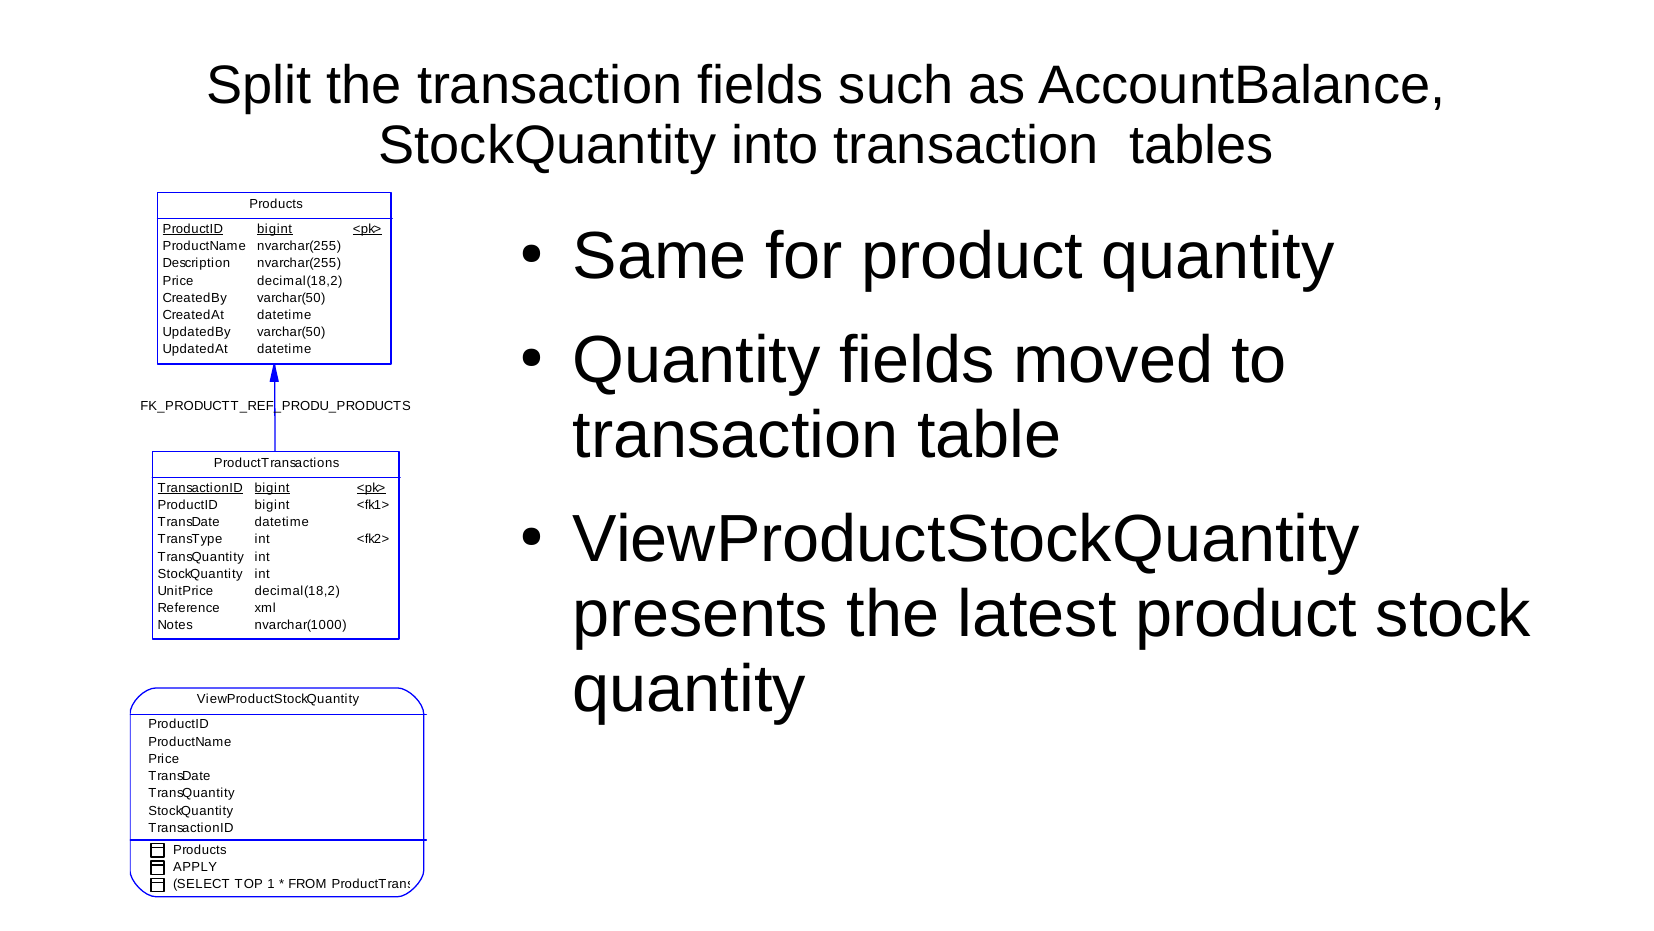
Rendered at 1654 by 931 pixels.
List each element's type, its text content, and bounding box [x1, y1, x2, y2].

list Same for product quantity Quantity fields moved to transaction table ViewProductStockQuantity presents the latest product stock quantity [501, 217, 1625, 886]
picture [129, 192, 502, 931]
title Split the transaction fields such as AccountBalance, StockQuantity into transaction tables [82, 37, 1571, 193]
